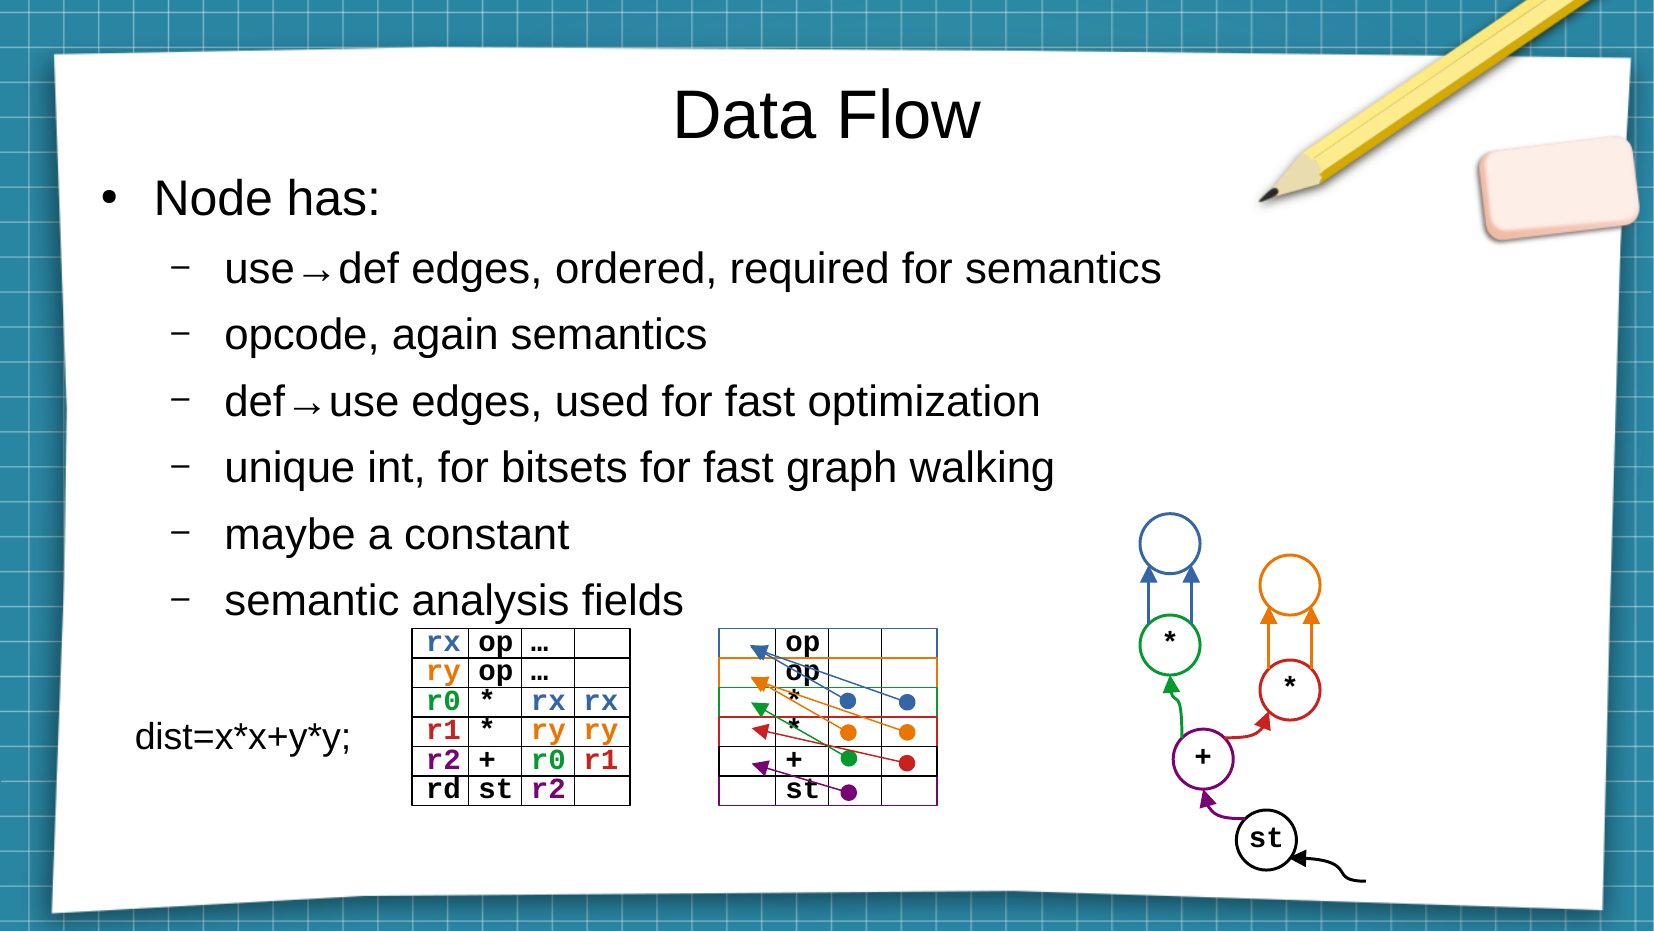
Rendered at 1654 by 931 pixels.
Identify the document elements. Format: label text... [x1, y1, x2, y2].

text_box dist=x*x+y*y; [120, 708, 391, 766]
text_box op [718, 658, 820, 687]
text_box r1 * ry ry [411, 717, 631, 746]
text_box r2 + r0 r1 [411, 746, 631, 777]
text_box * [718, 717, 822, 746]
text_box * [827, 687, 938, 717]
picture [0, 0, 1654, 931]
text_box * [1260, 660, 1321, 721]
text_box op [787, 658, 938, 687]
text_box * [792, 696, 857, 717]
text_box + [766, 770, 790, 777]
text_box st [718, 777, 938, 806]
text_box rd st r2 [411, 777, 631, 806]
text_box * [1140, 615, 1201, 675]
text_box r0 * rx rx [411, 687, 631, 717]
text_box op [776, 658, 793, 665]
text_box + [718, 746, 938, 777]
text_box * [780, 717, 938, 746]
text_box st [1236, 810, 1297, 871]
text_box ry op … [411, 658, 631, 687]
text_box op [815, 673, 858, 687]
text_box op [718, 628, 938, 658]
text_box * [781, 687, 843, 709]
text_box op [791, 670, 797, 678]
text_box * [718, 687, 817, 717]
text_box op [808, 669, 814, 677]
text_box rx op … [411, 628, 631, 658]
text_box + [1173, 729, 1234, 790]
title Data Flow [82, 37, 1571, 193]
list Node has: use→def edges, ordered, required for semantics opcode, again semantics def→use edges, used for fast optimization unique int, for bitsets for fast graph walking maybe a constant semantic analysis fields [82, 170, 1216, 628]
text_box * [763, 712, 773, 717]
